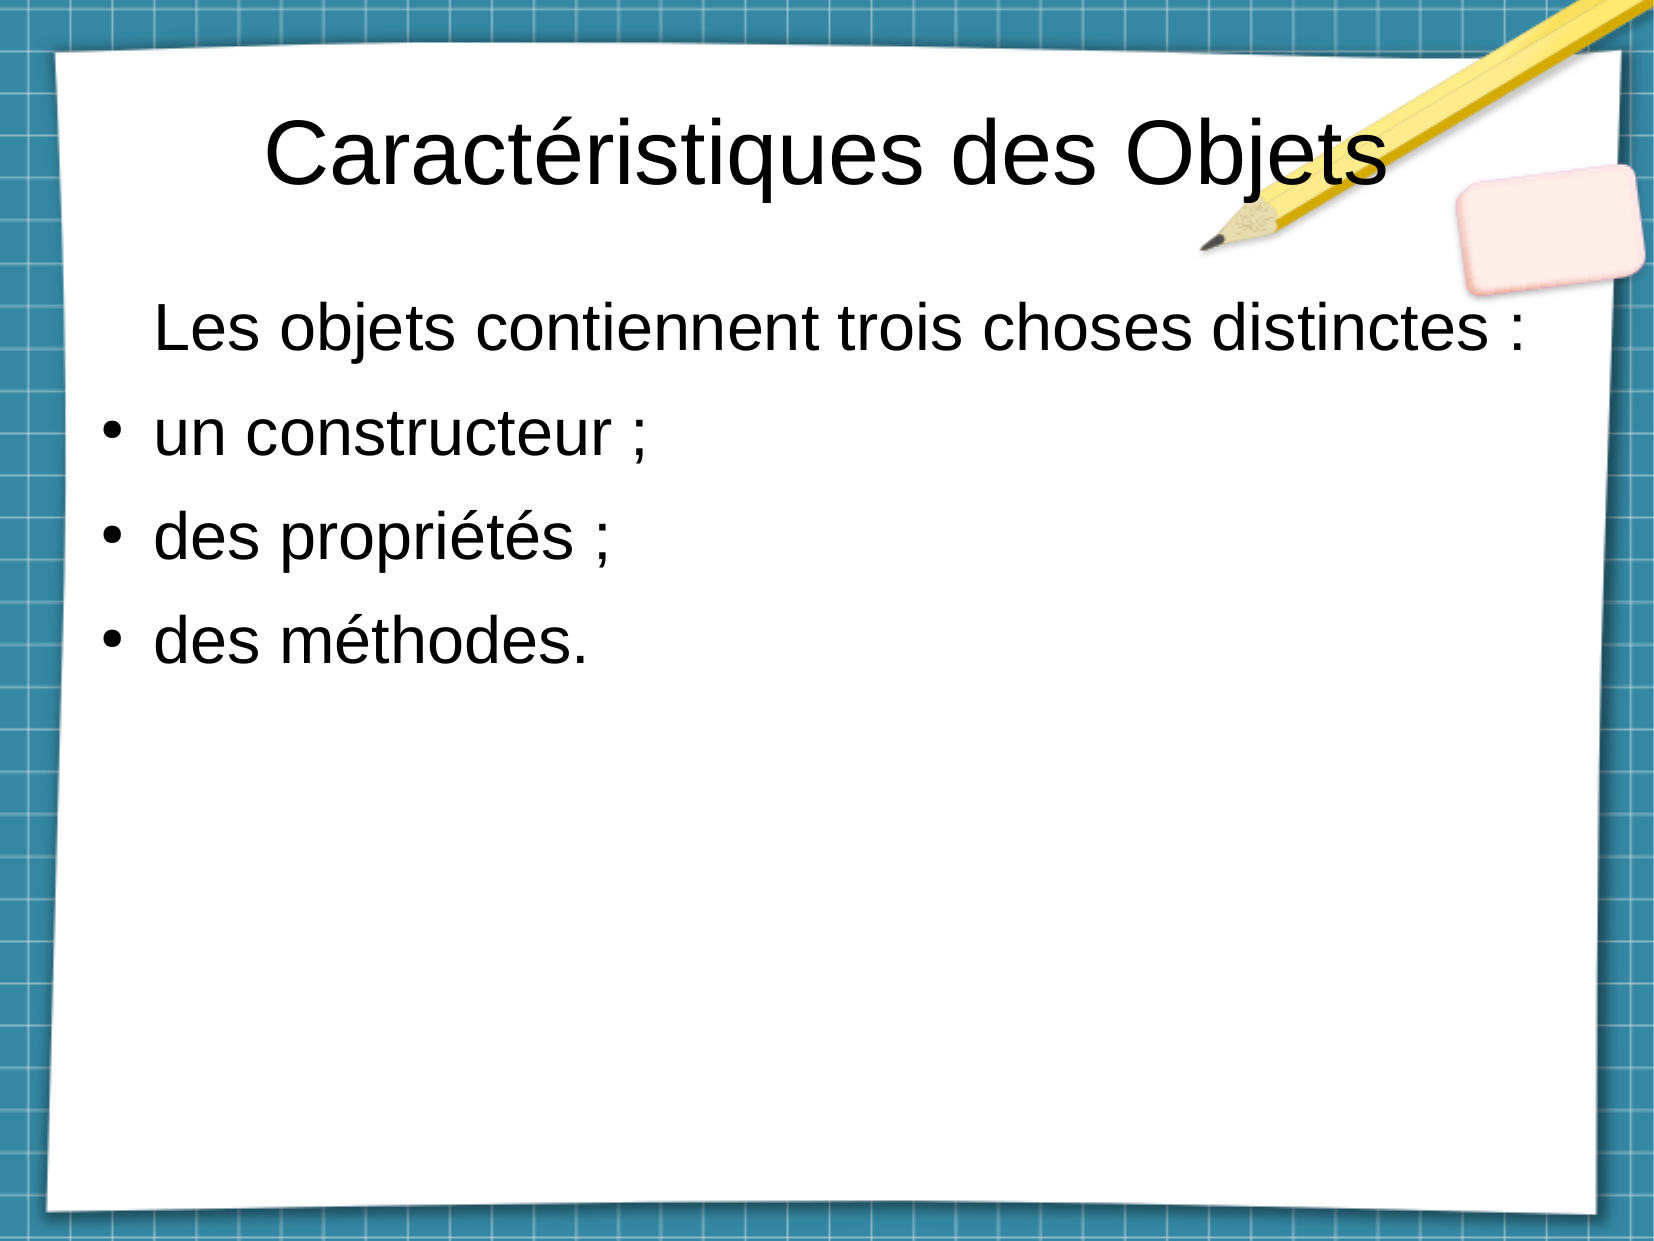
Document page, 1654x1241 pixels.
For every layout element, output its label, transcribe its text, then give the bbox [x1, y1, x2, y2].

picture [0, 0, 1654, 1241]
list Les objets contiennent trois choses distinctes : un constructeur ; des propriétés ; des méthodes. [82, 290, 1571, 1010]
title Caractéristiques des Objets [82, 49, 1571, 257]
